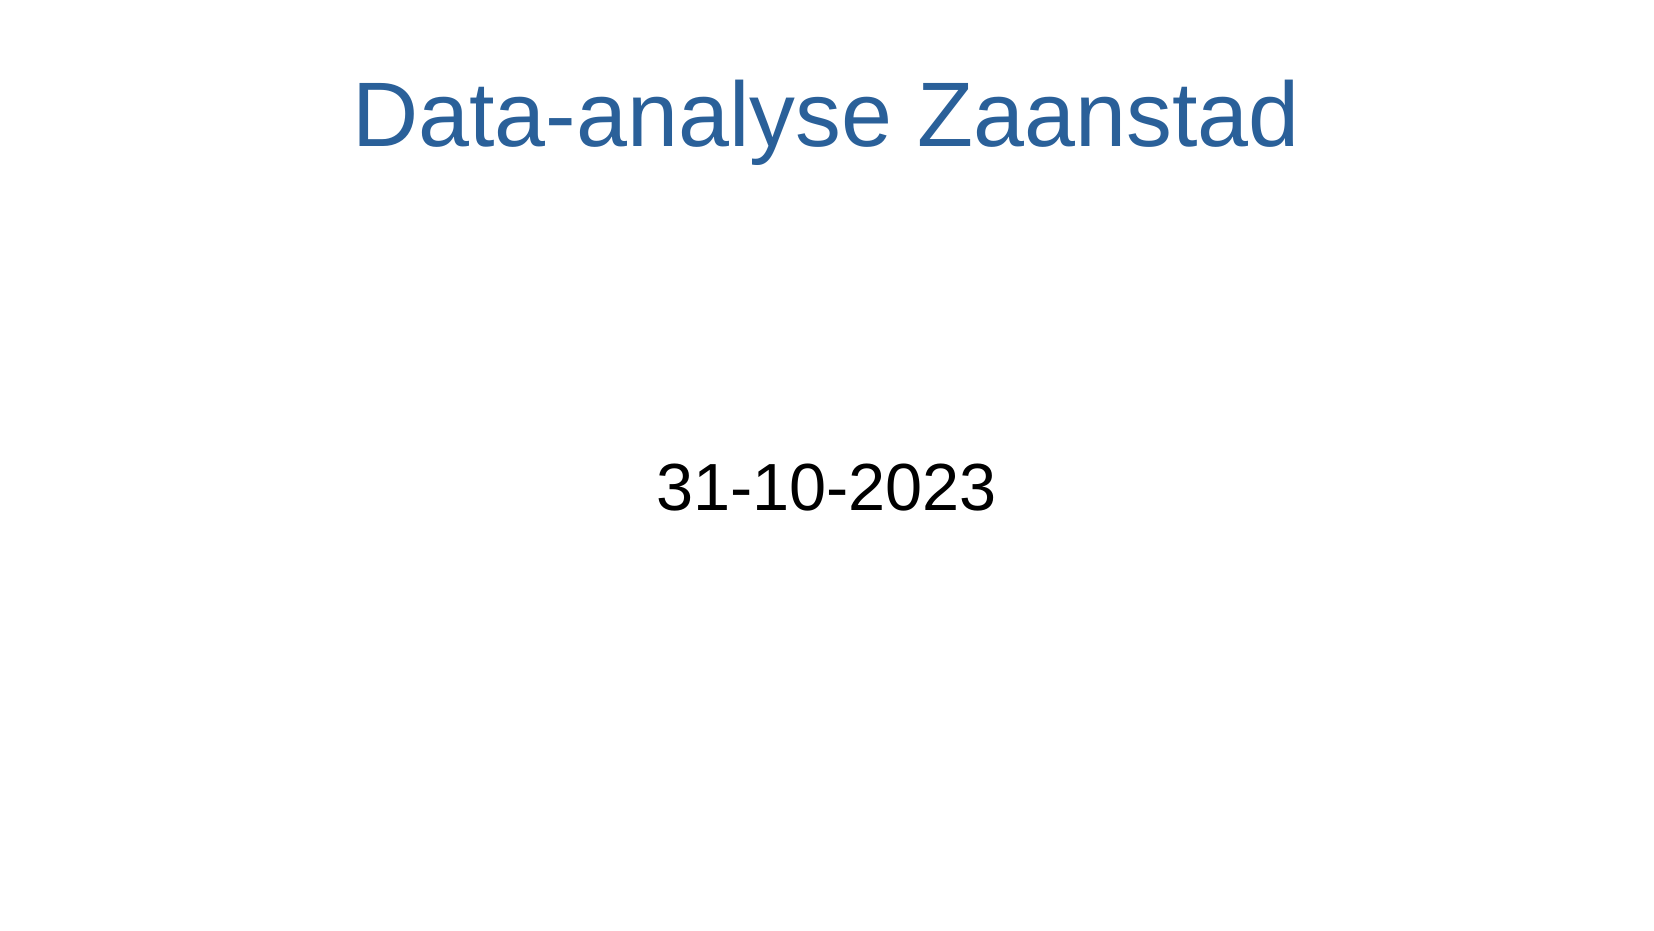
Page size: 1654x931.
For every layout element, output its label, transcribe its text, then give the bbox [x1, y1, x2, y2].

title Data-analyse Zaanstad [82, 37, 1571, 193]
subtitle 31-10-2023 [82, 217, 1571, 758]
